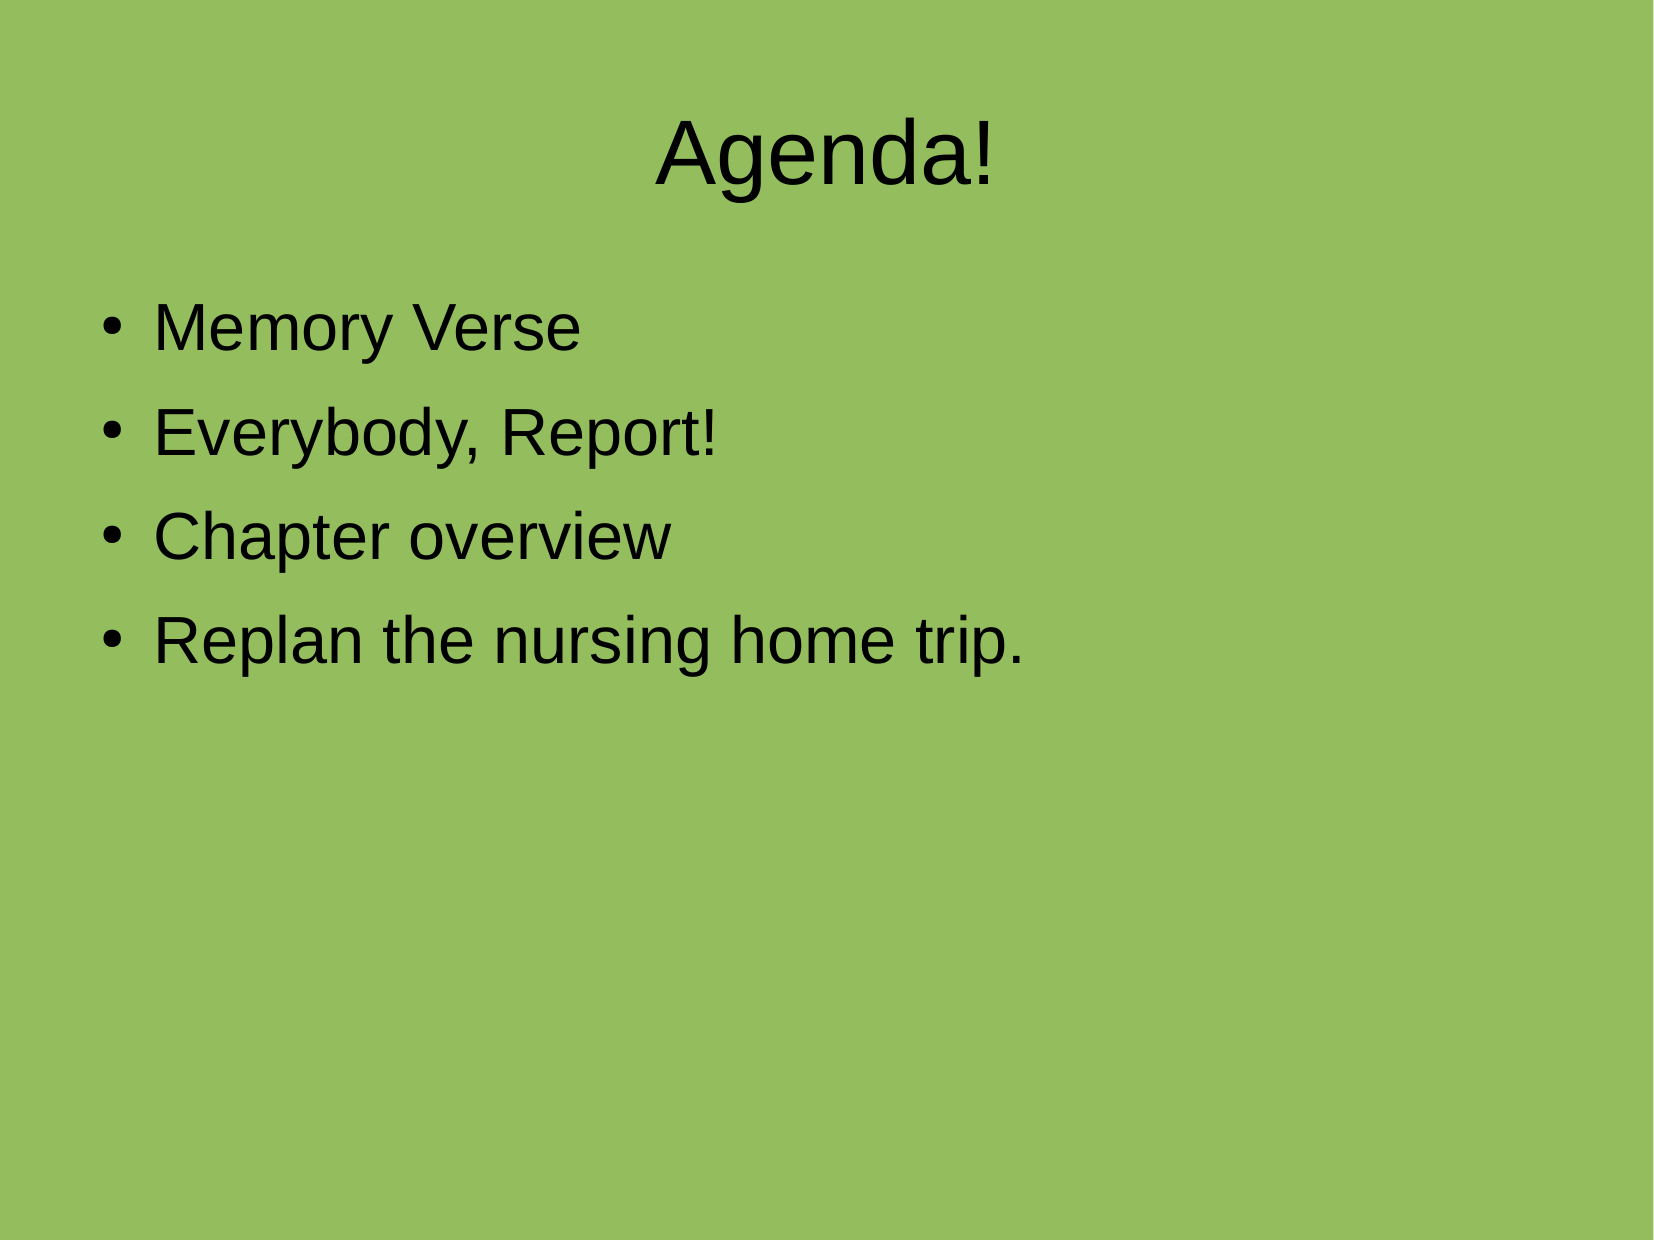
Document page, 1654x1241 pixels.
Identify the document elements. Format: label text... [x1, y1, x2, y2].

title Agenda! [82, 49, 1571, 257]
list Memory Verse Everybody, Report! Chapter overview Replan the nursing home trip. [82, 290, 1571, 1109]
